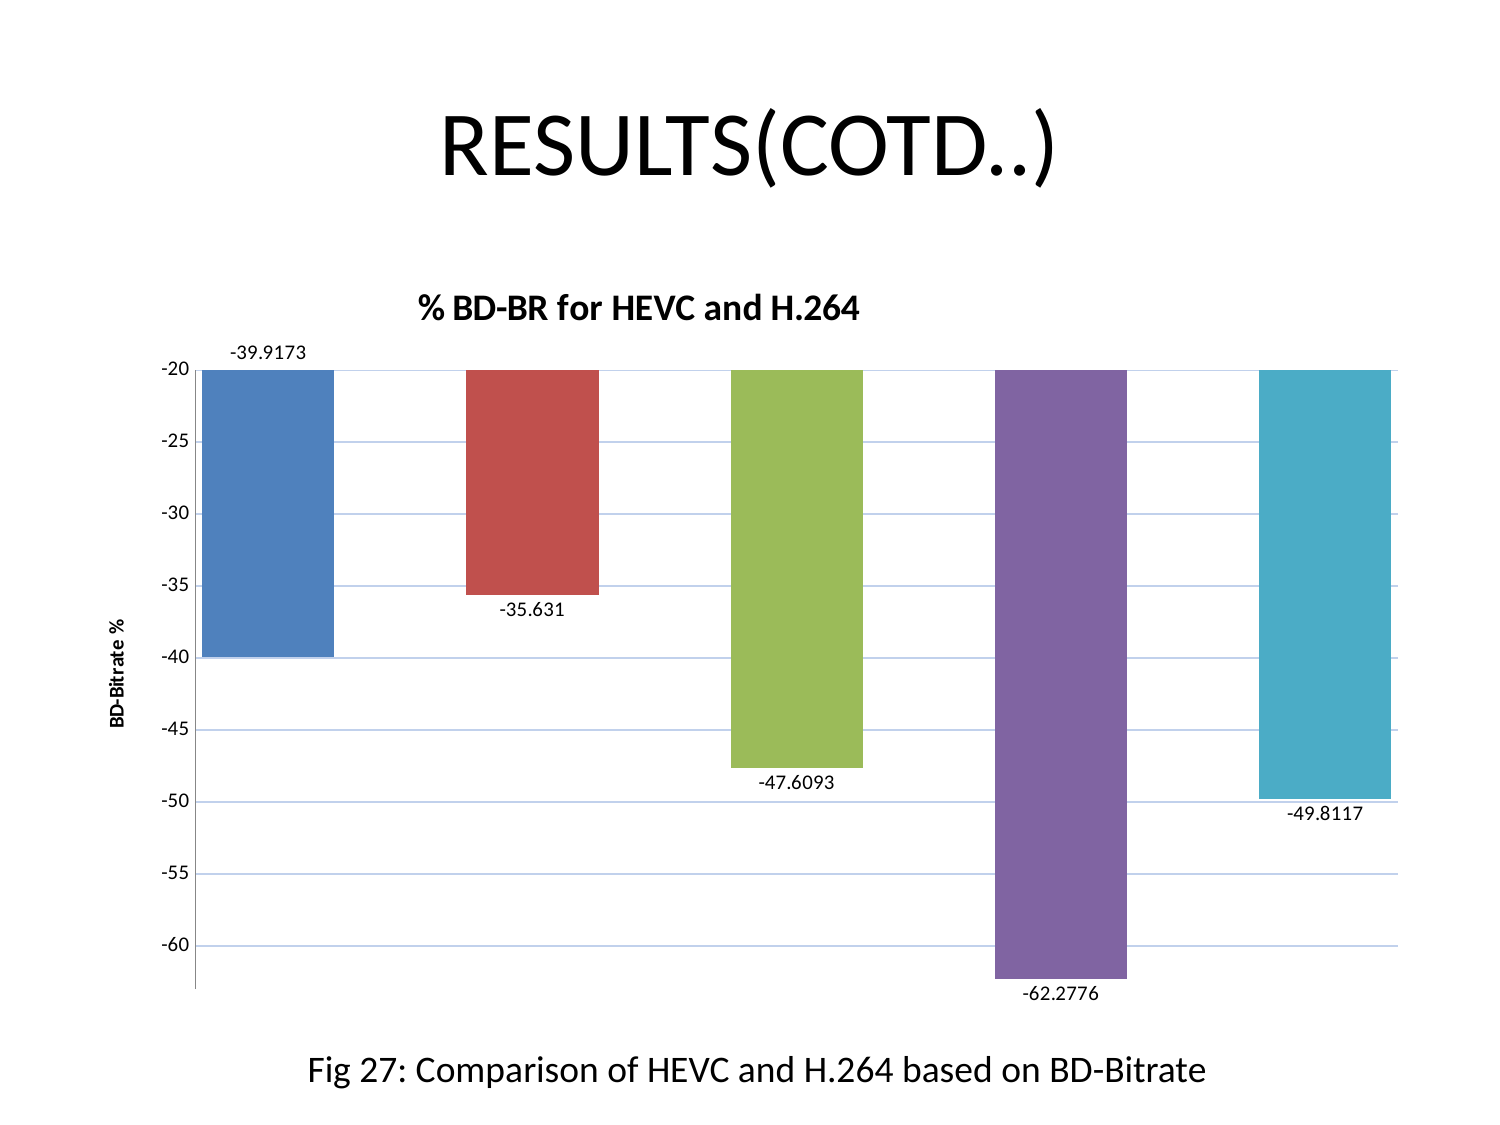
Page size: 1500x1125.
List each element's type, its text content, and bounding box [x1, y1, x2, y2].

title Results(cotd..) [75, 45, 1425, 233]
chart [75, 262, 1425, 1005]
text_box Fig 27: Comparison of HEVC and H.264 based on BD-Bitrate [292, 1037, 1223, 1125]
